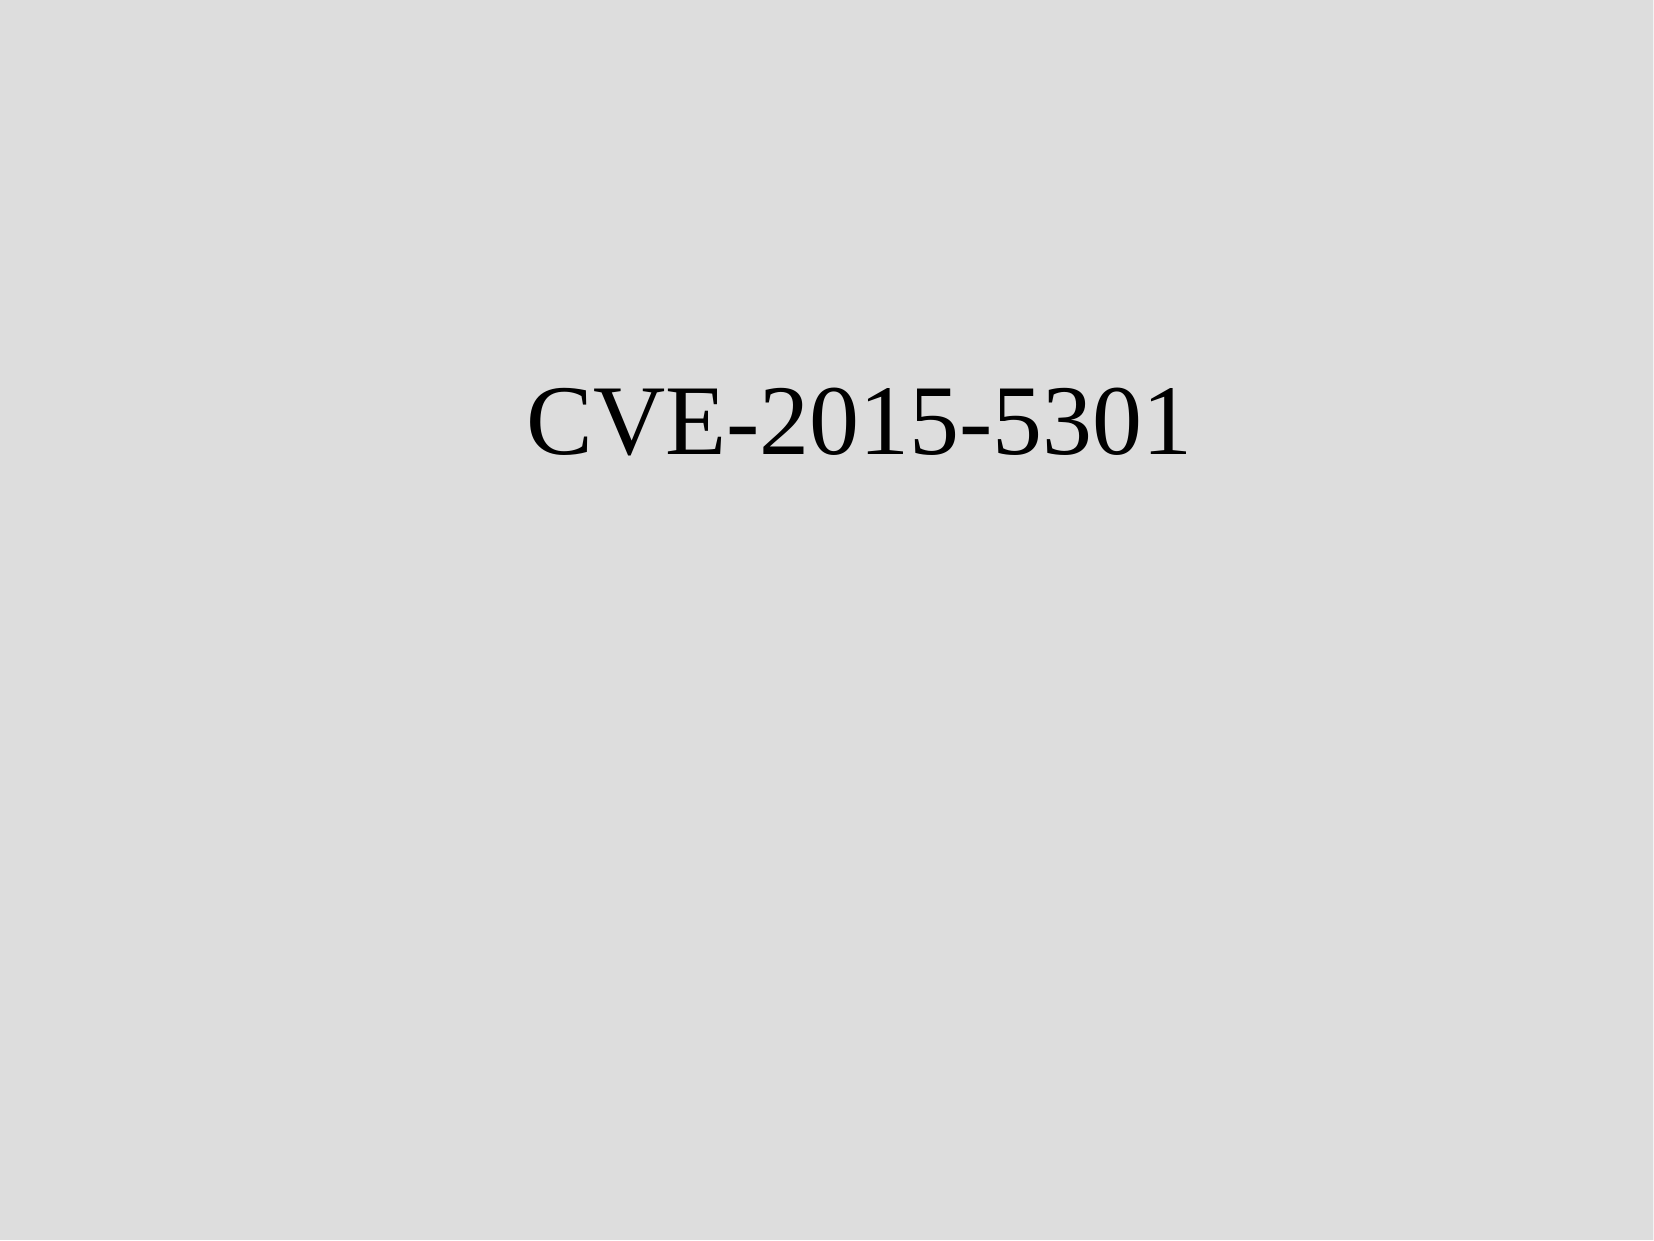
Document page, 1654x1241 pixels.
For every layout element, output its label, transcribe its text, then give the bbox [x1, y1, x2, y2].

subtitle [82, 49, 1571, 1010]
text_box CVE-2015-5301 [271, 357, 1473, 484]
